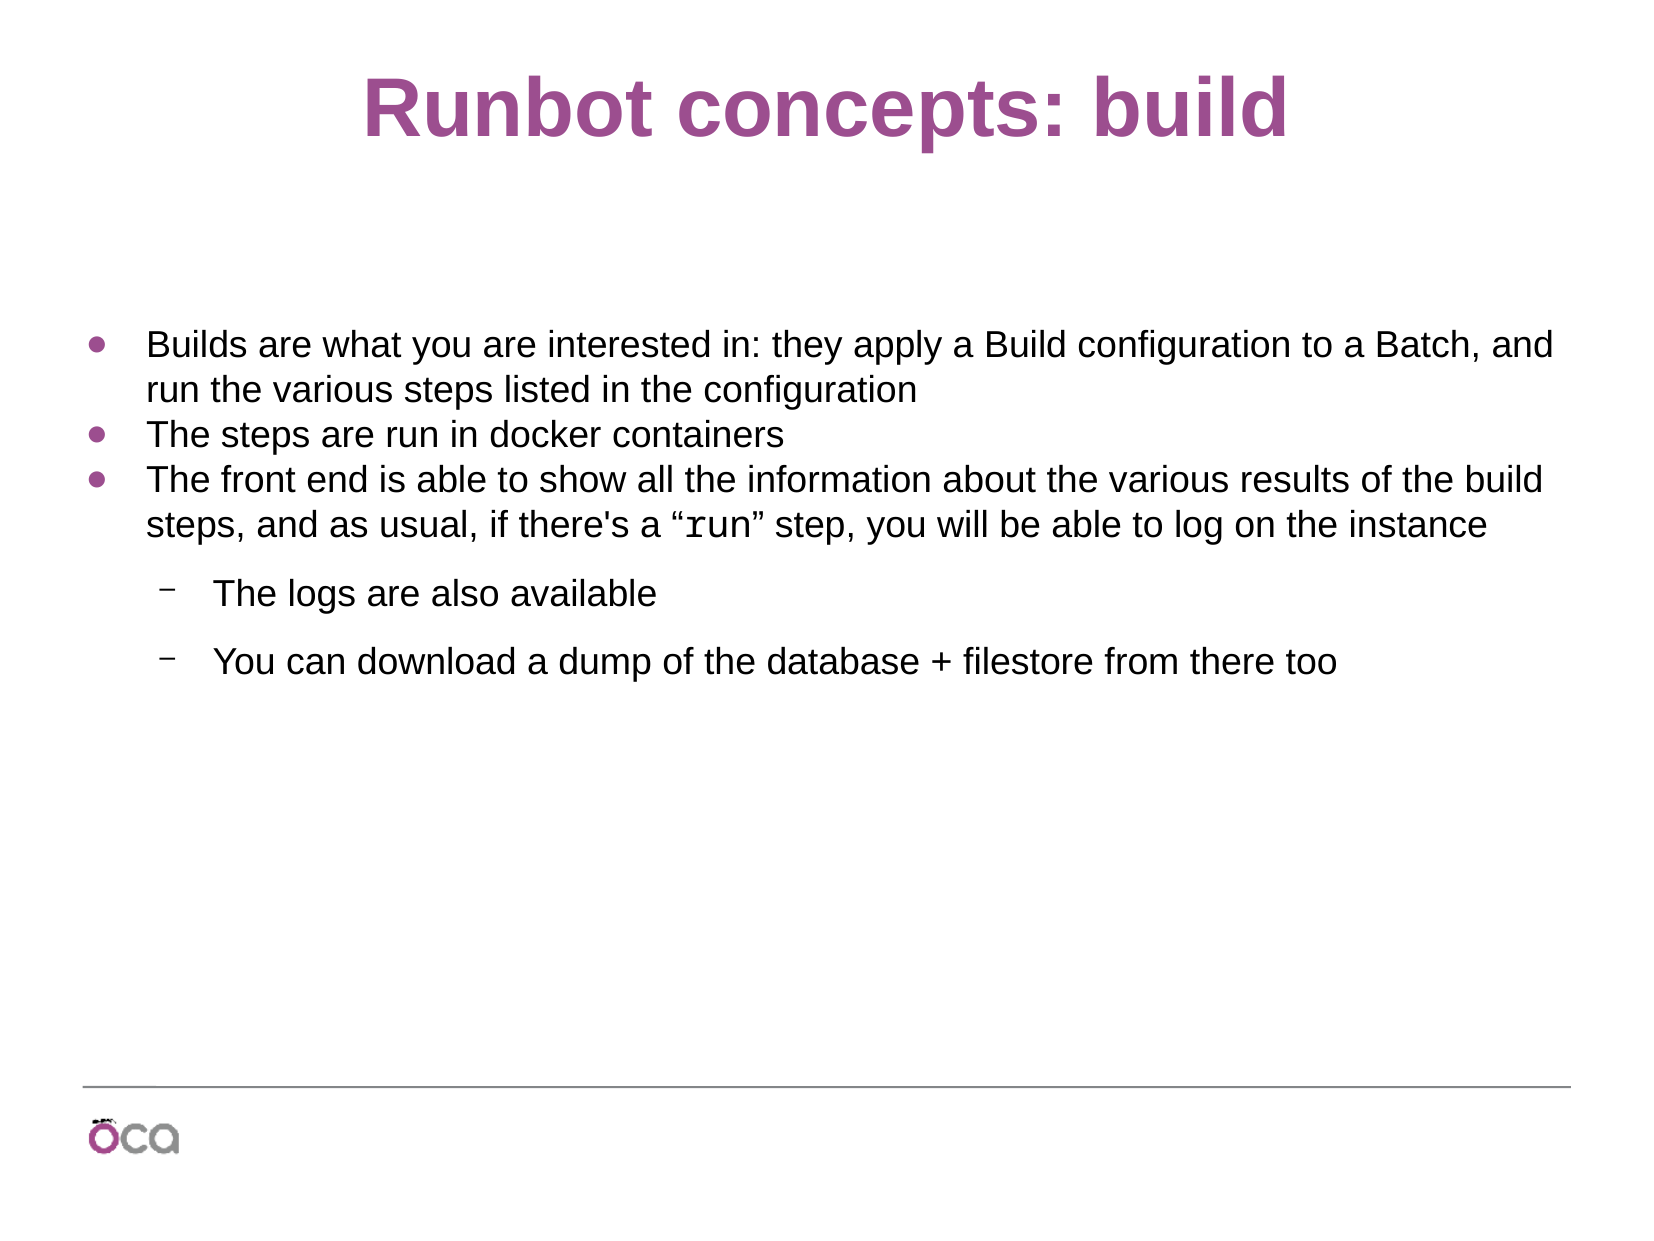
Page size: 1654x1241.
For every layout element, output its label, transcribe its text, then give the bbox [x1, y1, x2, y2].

picture [82, 1089, 186, 1191]
list Builds are what you are interested in: they apply a Build configuration to a Batch, and run the various steps listed in the configuration The steps are run in docker containers The front end is able to show all the information about the various results of the build steps, and as usual, if there's a “run” step, you will be able to log on the instance The logs are also available You can download a dump of the database + filestore from there too [71, 320, 1560, 1040]
title Runbot concepts: build [82, 0, 1571, 207]
